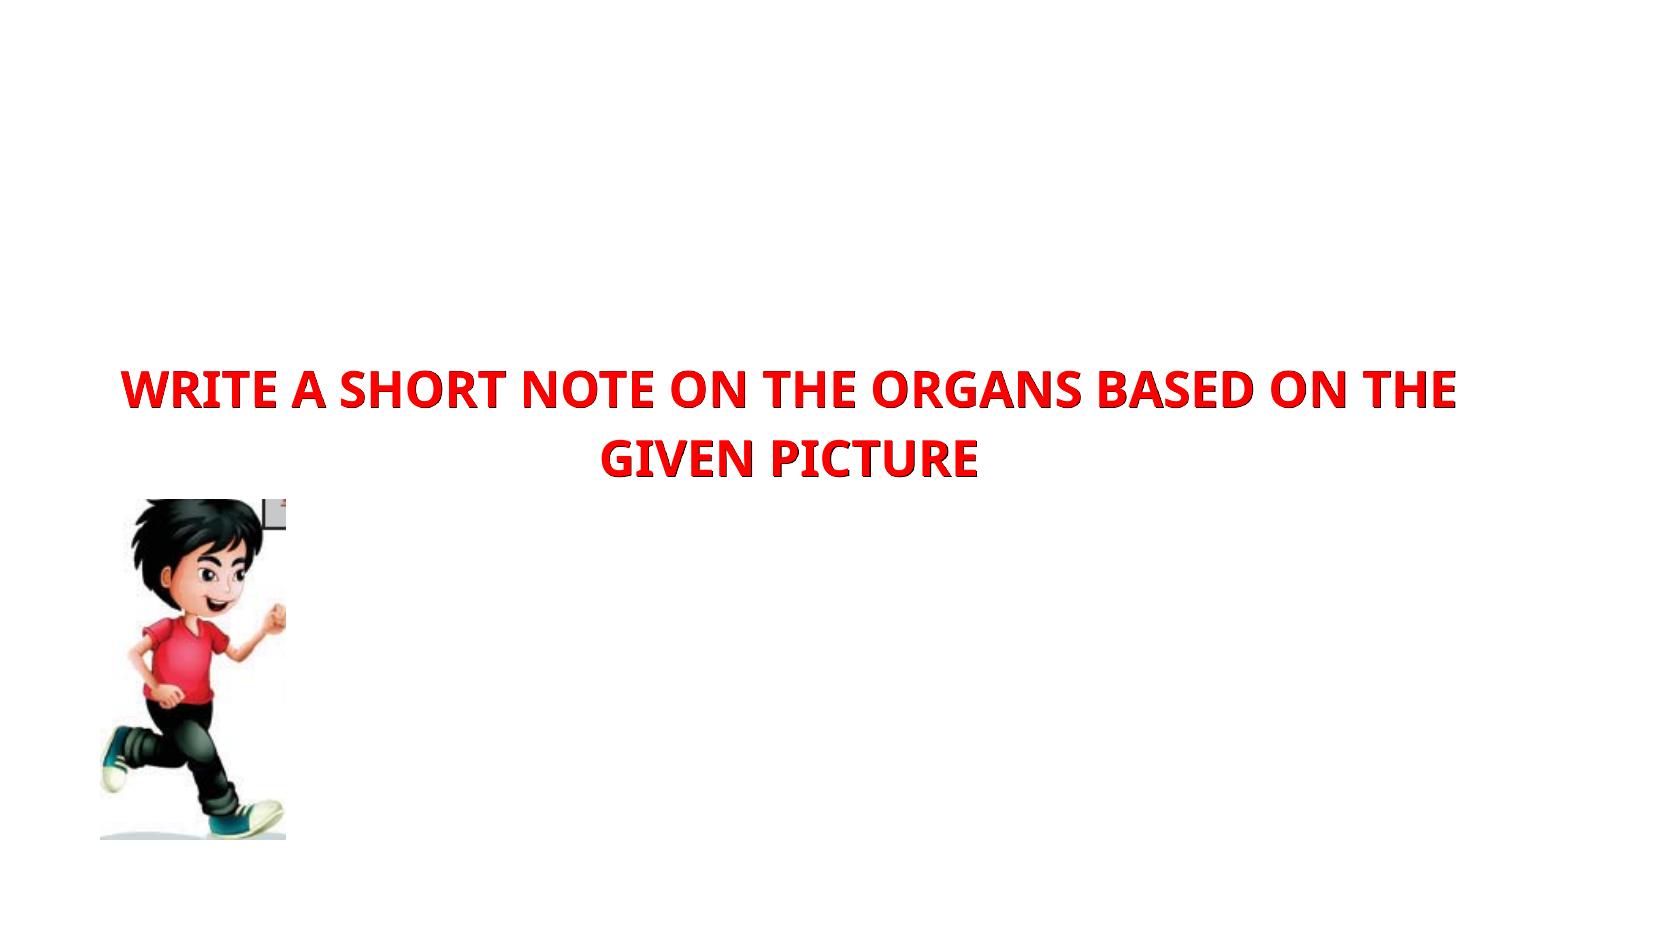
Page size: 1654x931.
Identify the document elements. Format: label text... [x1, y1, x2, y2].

title WRITE A SHORT NOTE ON THE ORGANS BASED ON THE GIVEN PICTURE [45, 345, 1534, 501]
picture [100, 499, 286, 841]
